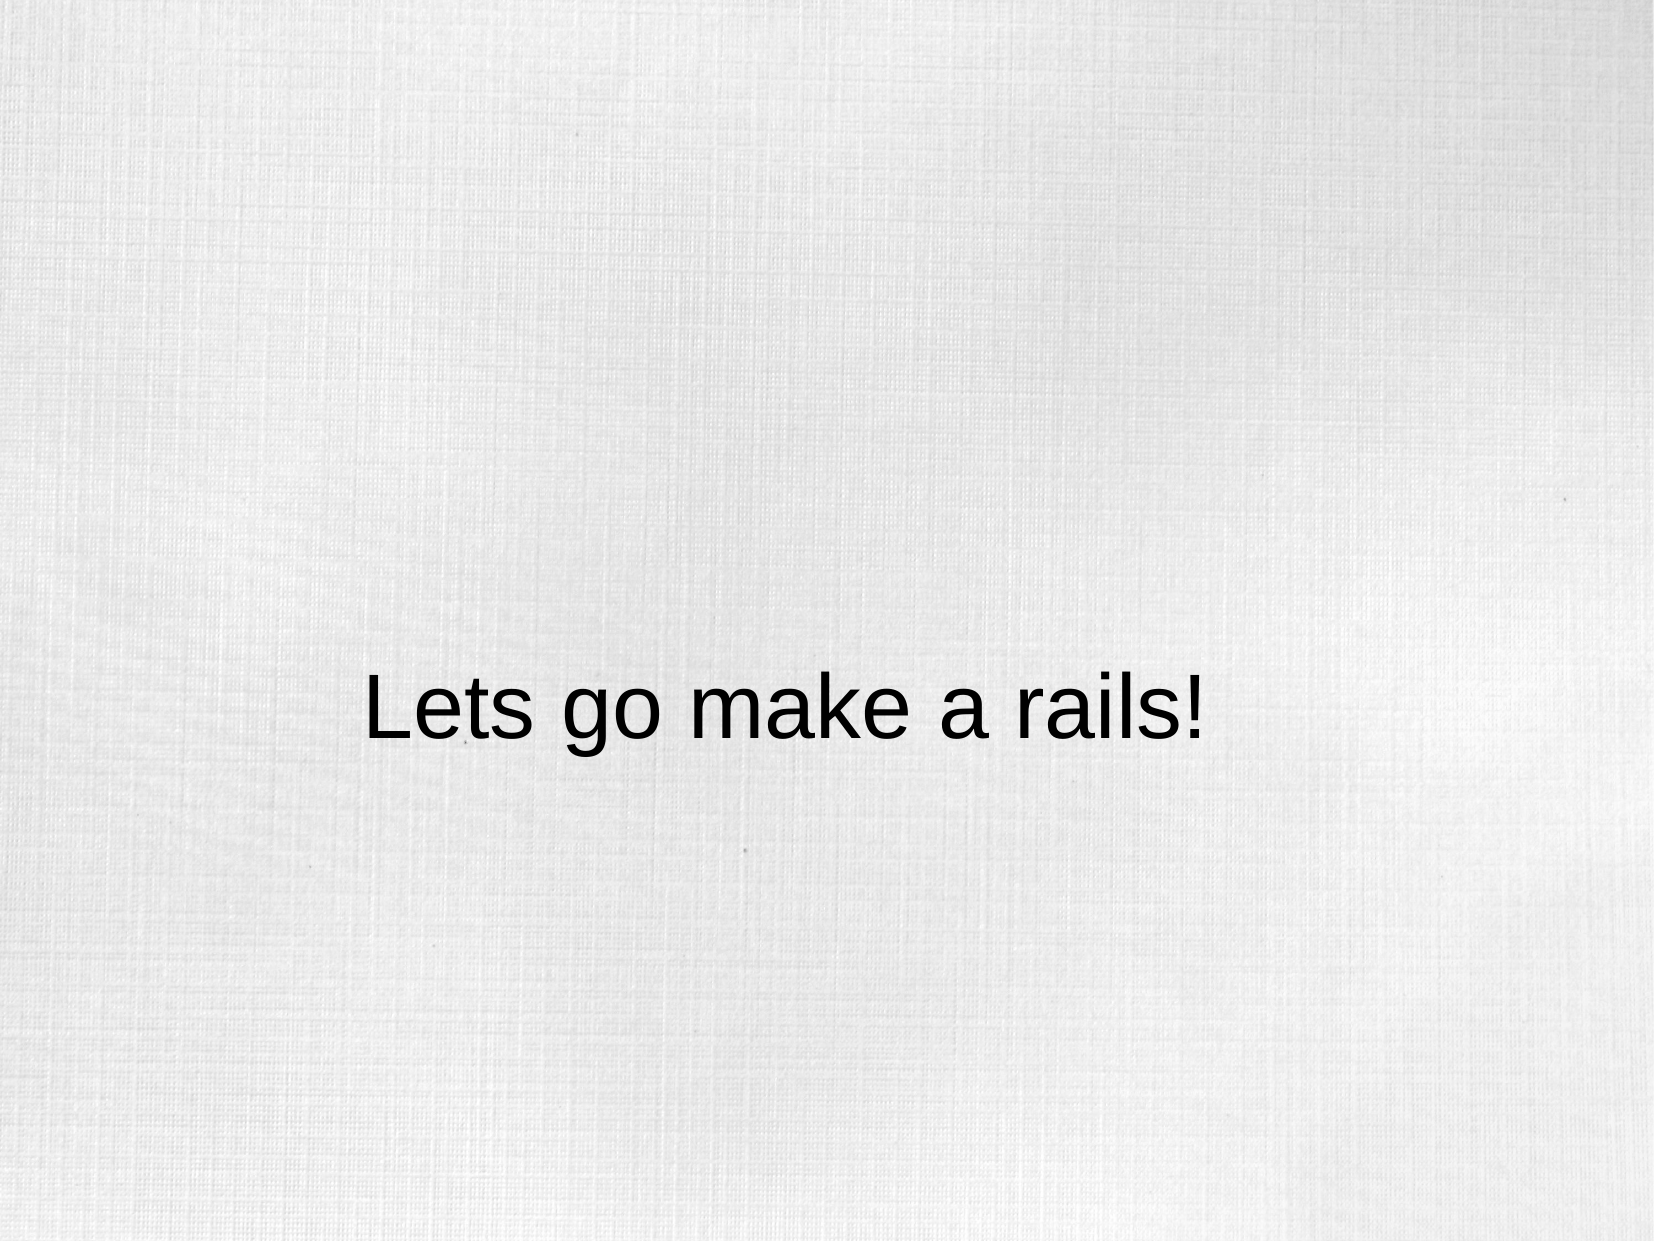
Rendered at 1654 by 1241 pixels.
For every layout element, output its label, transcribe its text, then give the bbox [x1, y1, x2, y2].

title Lets go make a rails! [41, 602, 1531, 811]
picture [0, 0, 1654, 1241]
